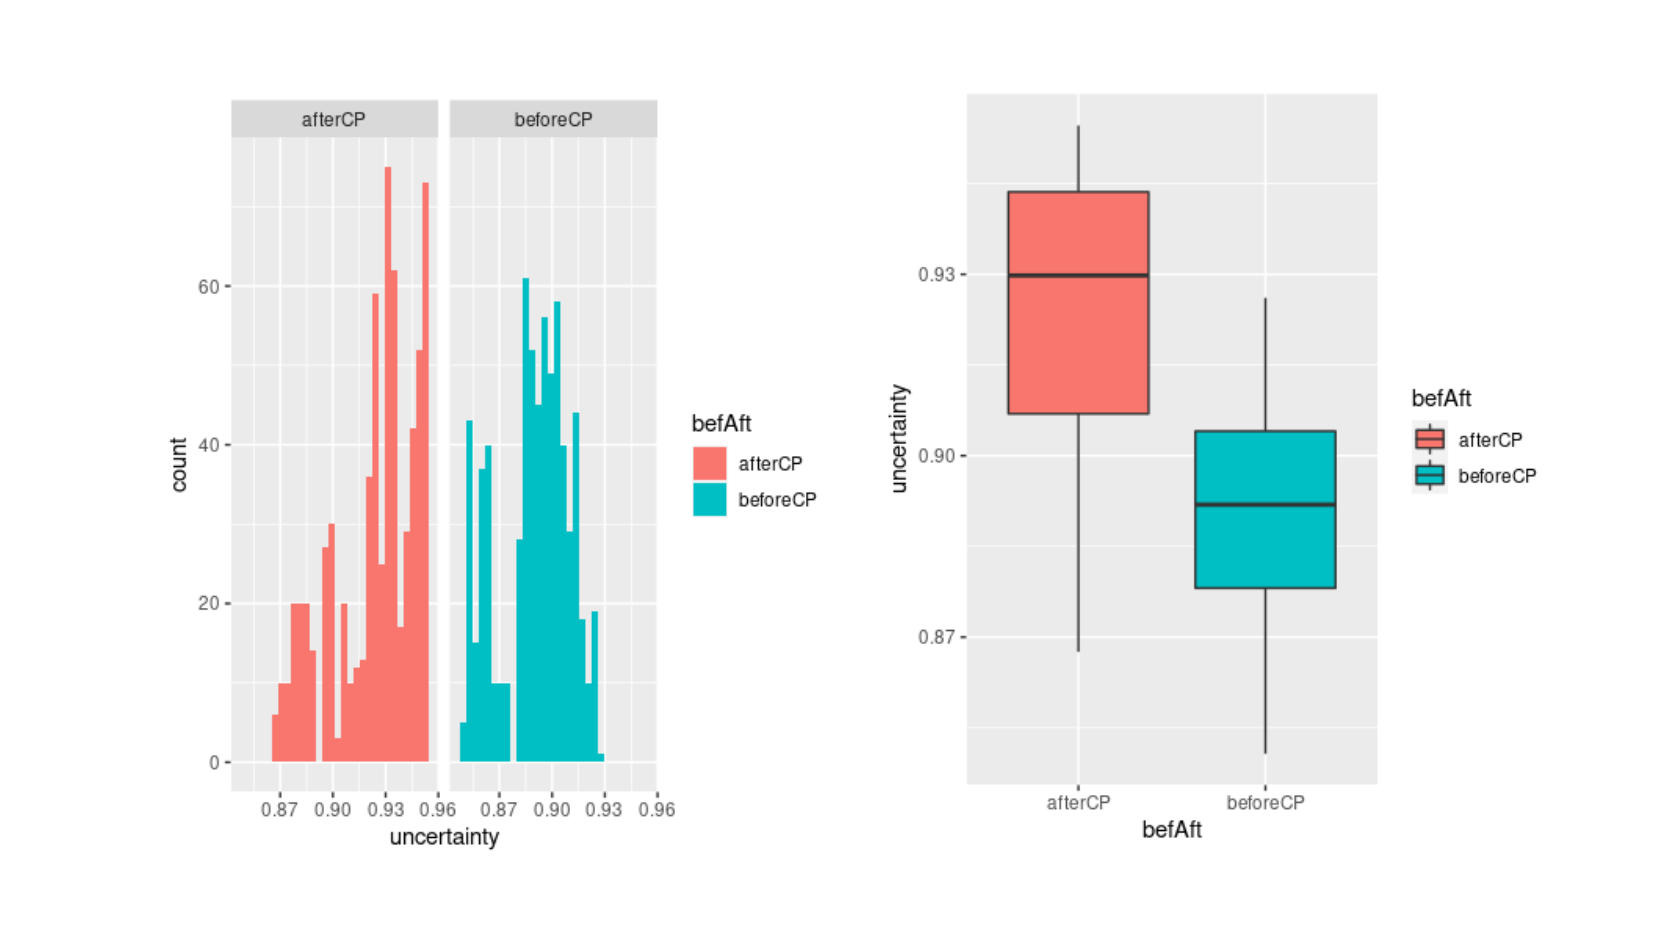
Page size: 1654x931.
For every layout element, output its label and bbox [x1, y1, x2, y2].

picture [158, 89, 841, 862]
picture [878, 83, 1561, 856]
